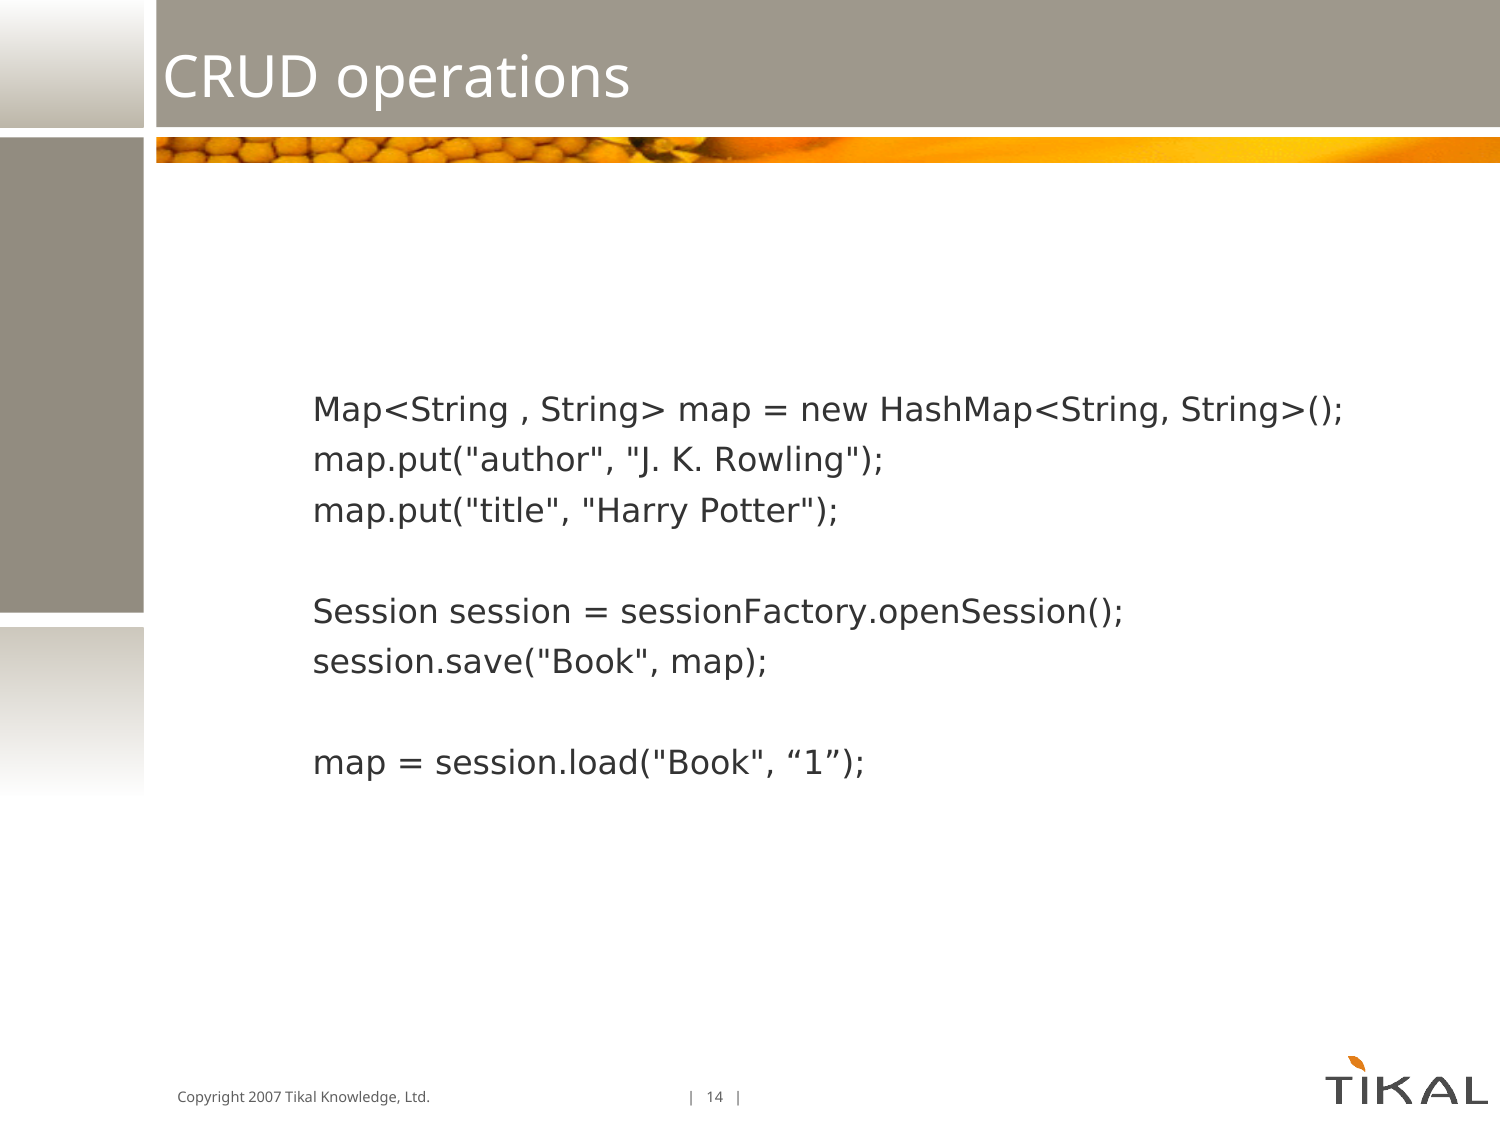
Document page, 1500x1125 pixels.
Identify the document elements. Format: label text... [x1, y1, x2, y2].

subtitle Map<String , String> map = new HashMap<String, String>(); map.put("author", "J. K. Rowling"); map.put("title", "Harry Potter"); Session session = sessionFactory.openSession(); session.save("Book", map); map = session.load("Book", “1”); [162, 194, 1474, 1030]
picture [1312, 1034, 1500, 1125]
picture [156, 137, 1500, 163]
title CRUD operations [162, 32, 1449, 117]
